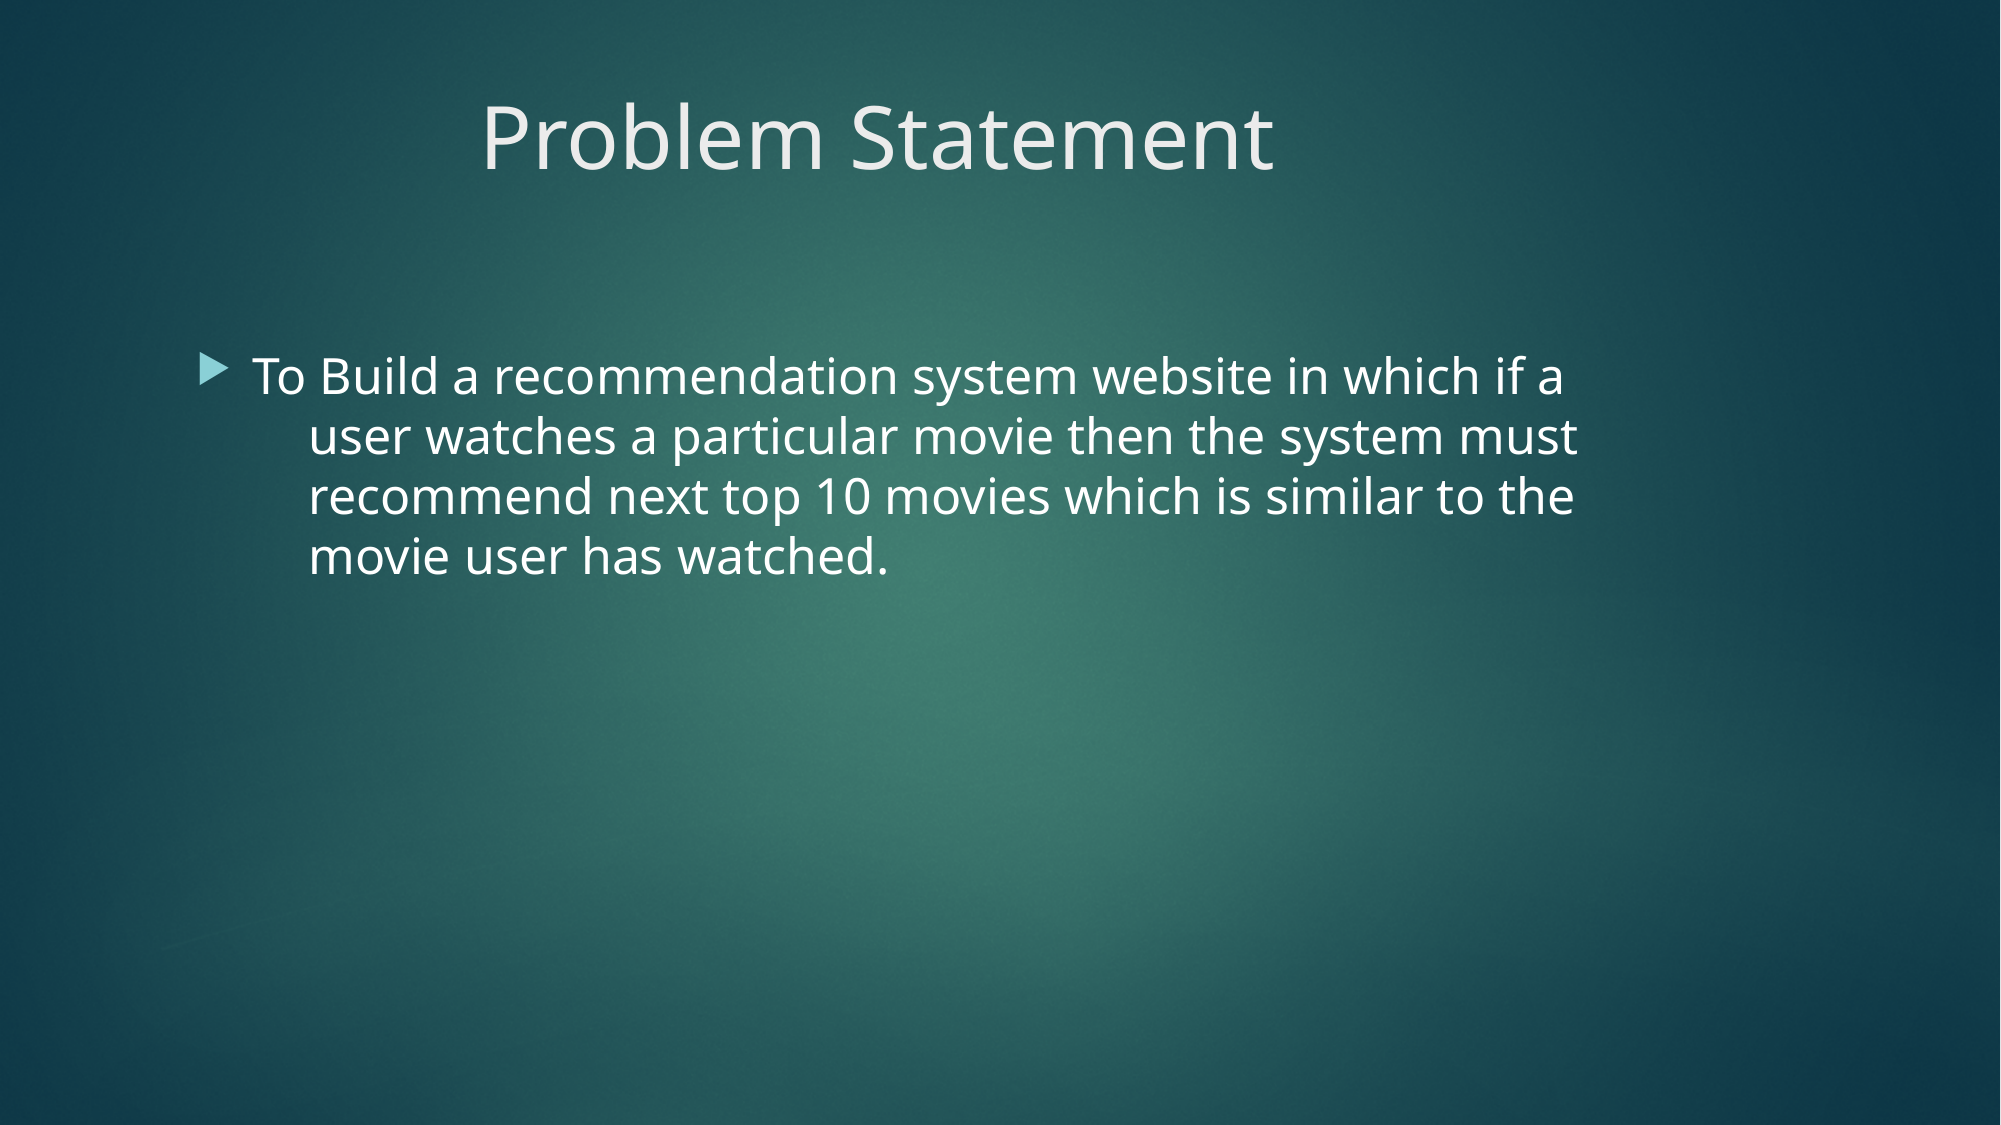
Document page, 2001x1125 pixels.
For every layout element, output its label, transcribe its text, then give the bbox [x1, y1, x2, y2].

list To Build a recommendation system website in which if a user watches a particular movie then the system must recommend next top 10 movies which is similar to the movie user has watched. [181, 336, 1649, 1026]
title Problem Statement [106, 74, 1649, 305]
